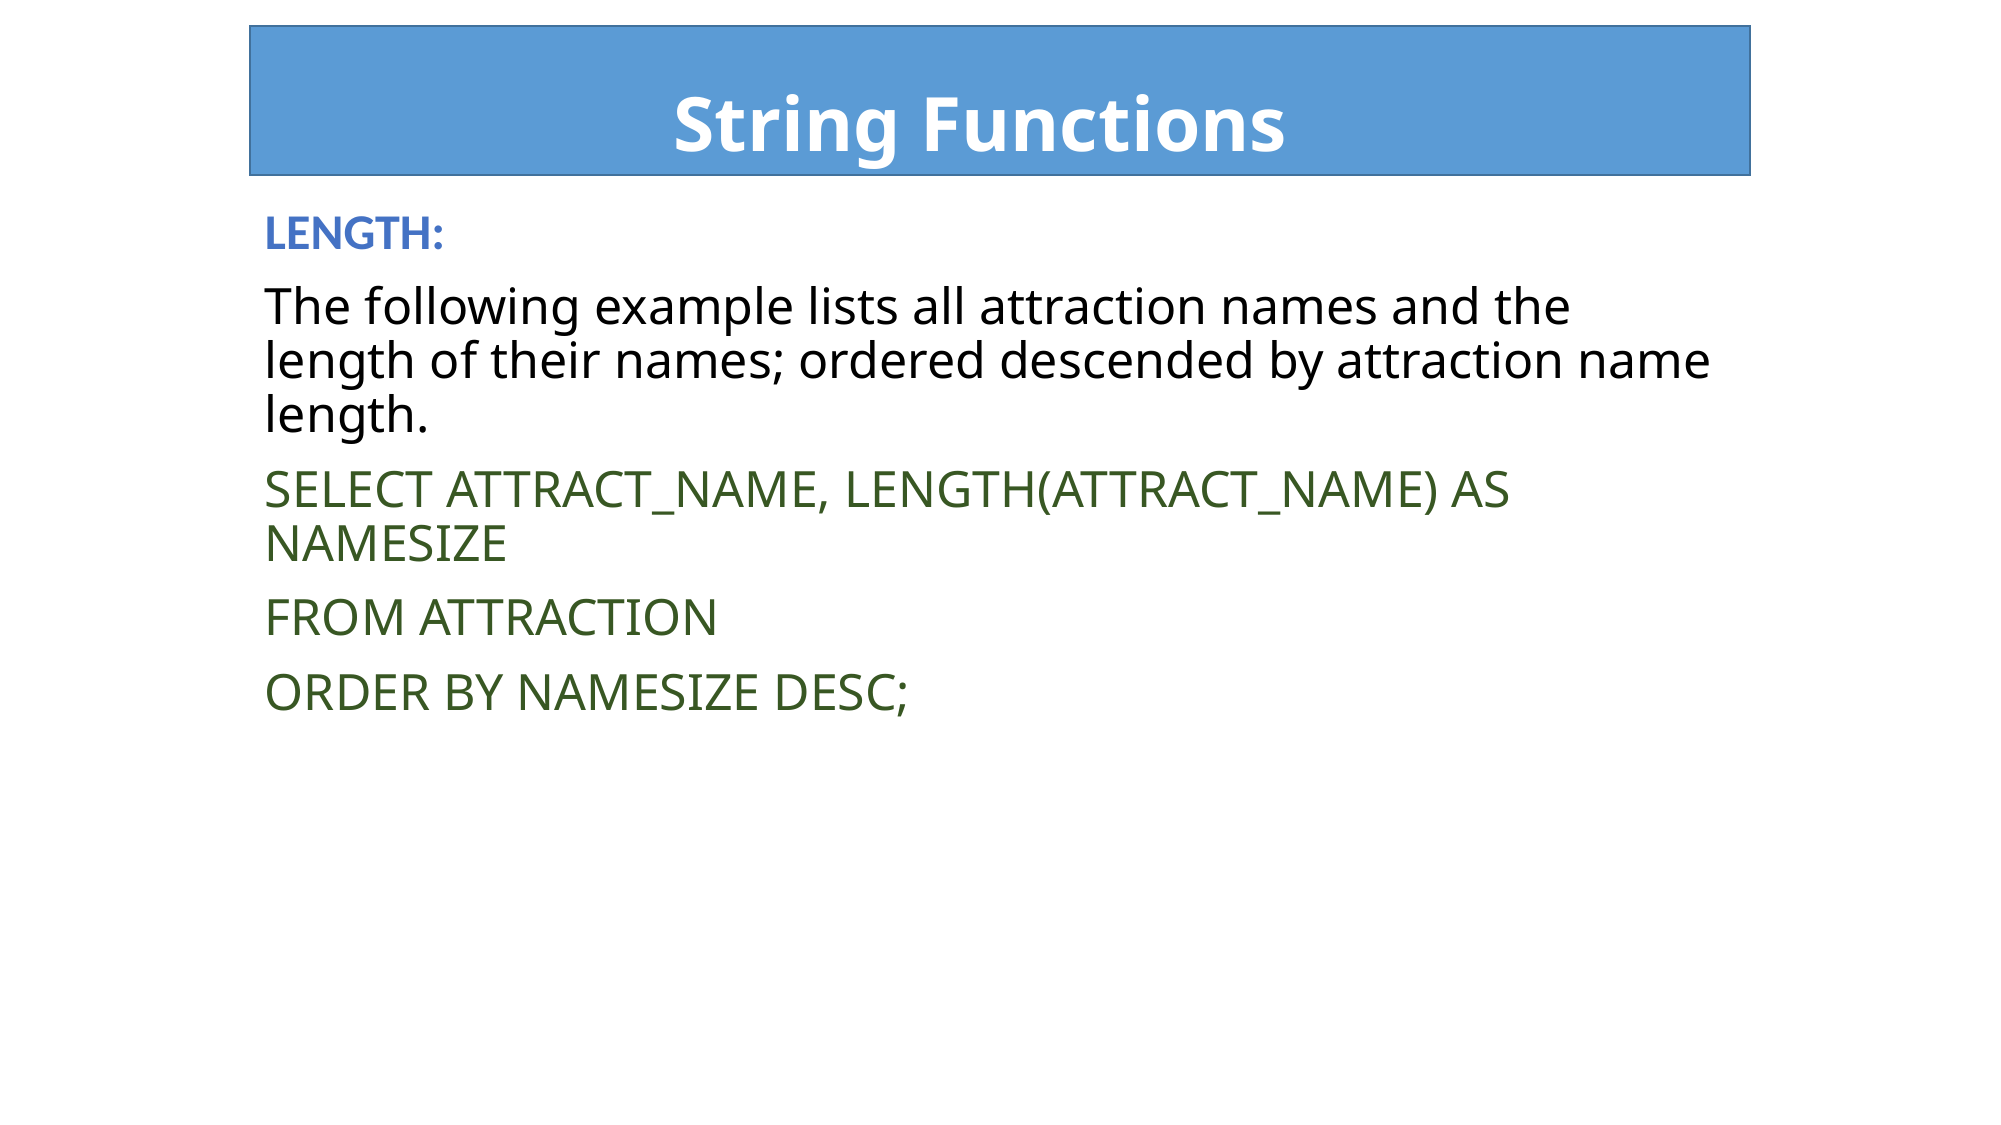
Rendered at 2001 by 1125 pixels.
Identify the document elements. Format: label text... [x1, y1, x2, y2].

title String Functions [249, 26, 1750, 176]
subtitle LENGTH: The following example lists all attraction names and the length of their names; ordered descended by attraction name length. SELECT ATTRACT_NAME, LENGTH(ATTRACT_NAME) AS NAMESIZE FROM ATTRACTION ORDER BY NAMESIZE DESC; [249, 198, 1750, 1051]
